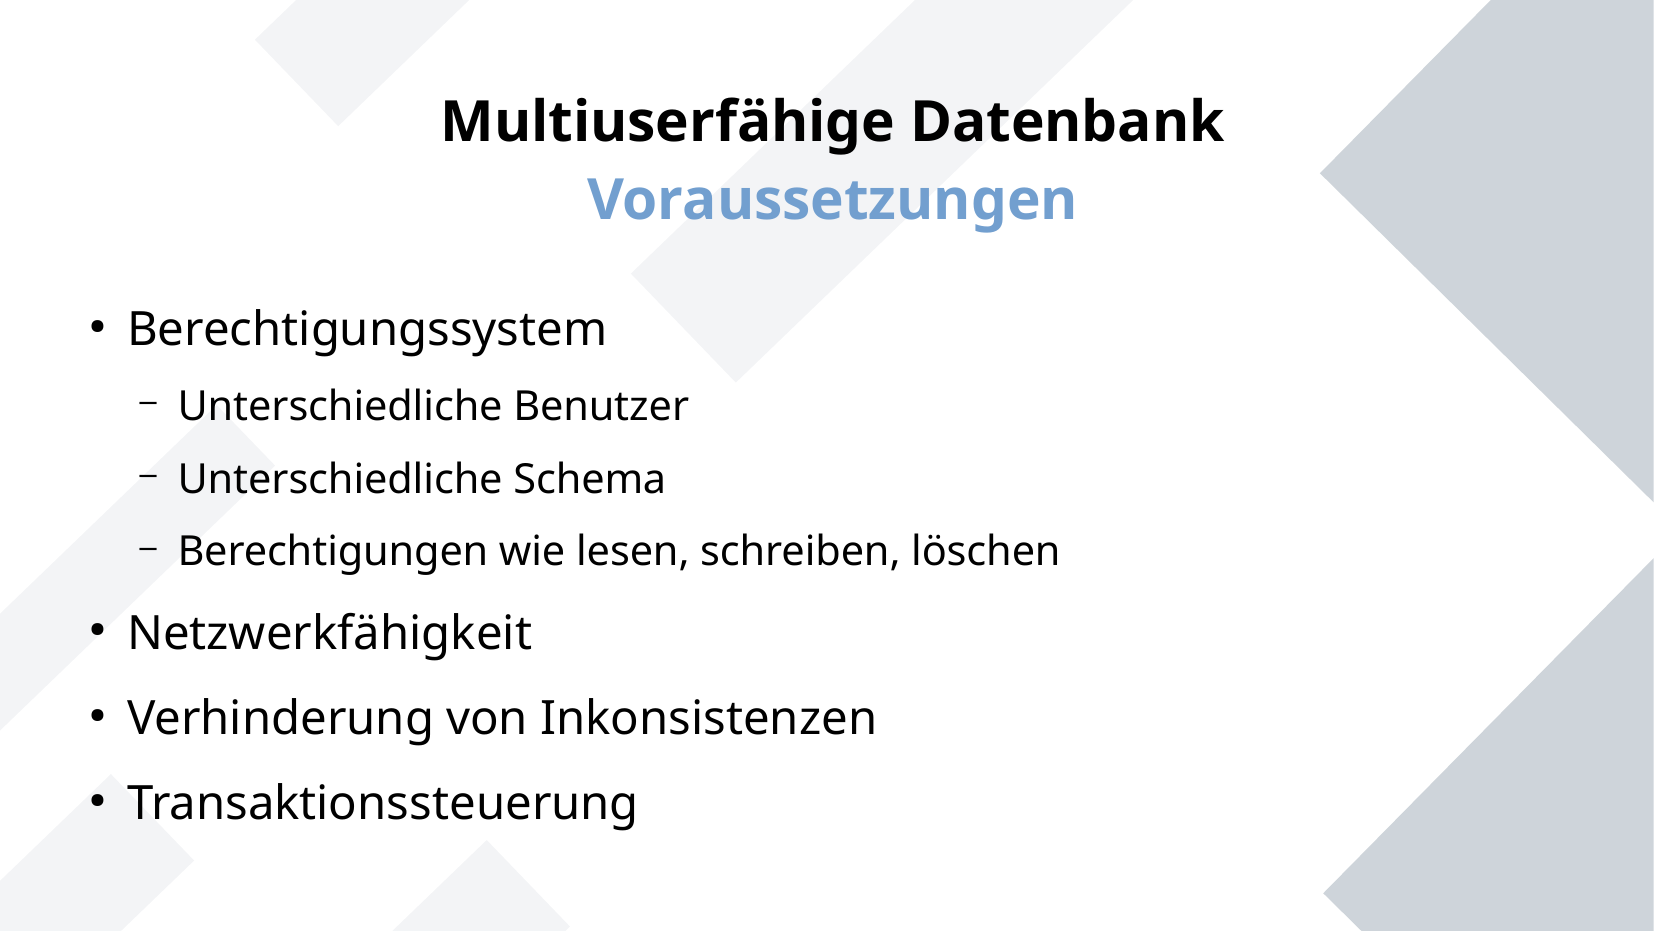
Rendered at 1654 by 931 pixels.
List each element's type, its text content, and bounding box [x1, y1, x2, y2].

title Multiuserfähige Datenbank Voraussetzungen [88, 80, 1577, 237]
list Berechtigungssystem Unterschiedliche Benutzer Unterschiedliche Schema Berechtigungen wie lesen, schreiben, löschen Netzwerkfähigkeit Verhinderung von Inkonsistenzen Transaktionssteuerung [76, 295, 1565, 835]
